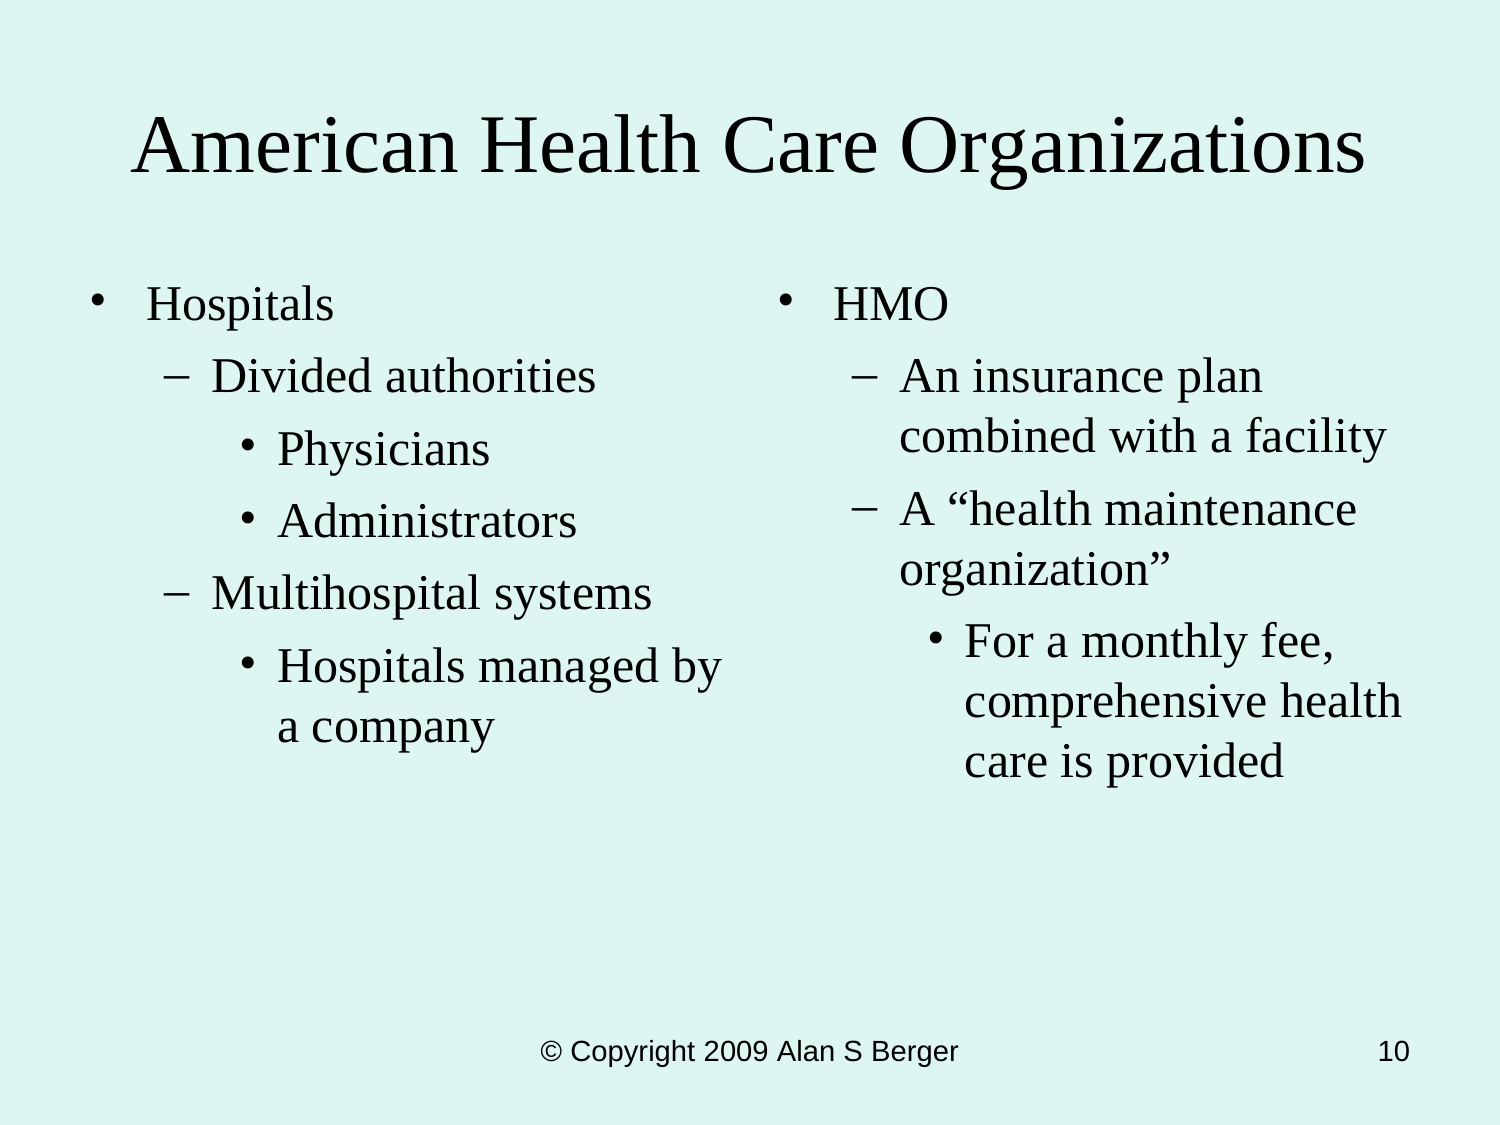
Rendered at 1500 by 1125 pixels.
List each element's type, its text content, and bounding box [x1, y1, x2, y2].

title American Health Care Organizations [75, 45, 1426, 233]
list Hospitals Divided authorities Physicians Administrators Multihospital systems Hospitals managed by a company [75, 262, 738, 1005]
list HMO An insurance plan combined with a facility A “health maintenance organization” For a monthly fee, comprehensive health care is provided [762, 262, 1426, 1005]
